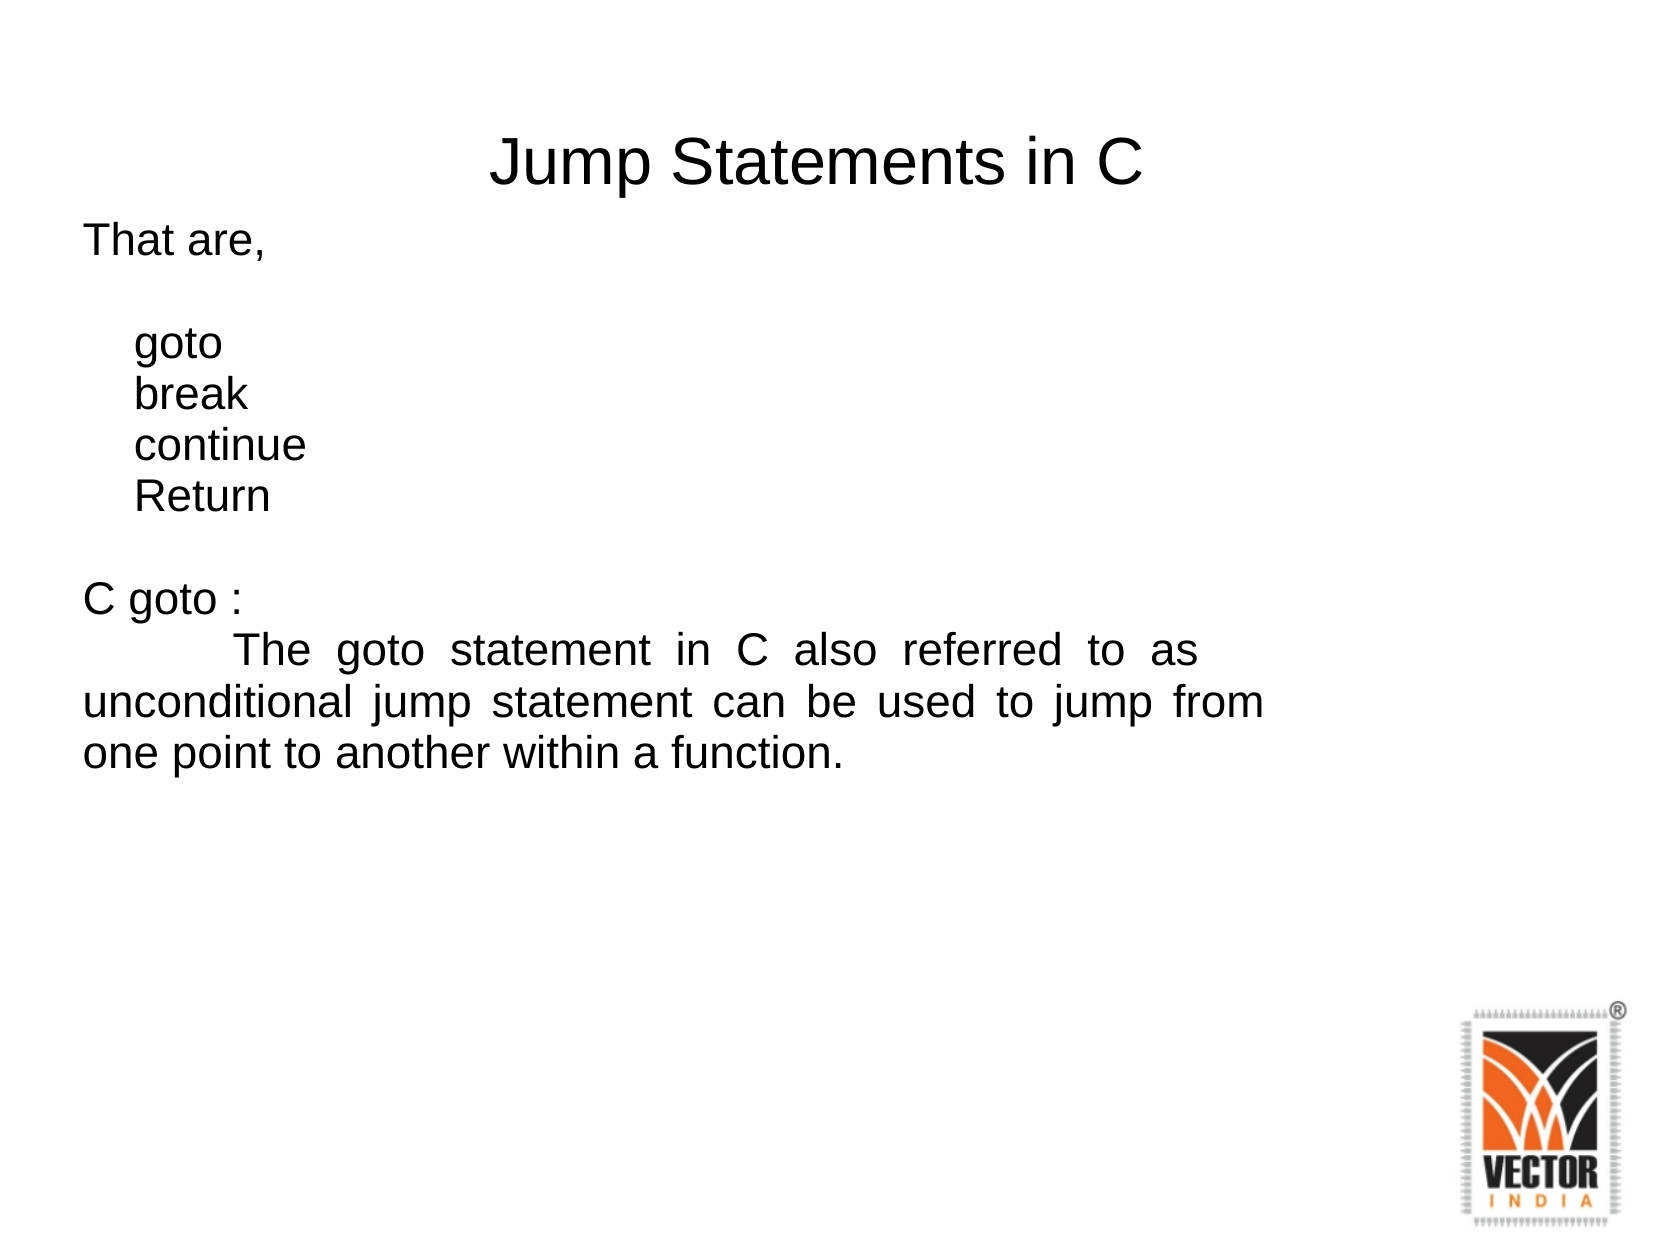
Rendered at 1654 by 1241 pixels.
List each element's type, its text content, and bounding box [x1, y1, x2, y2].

text_box [330, 285, 1458, 1096]
picture [1432, 996, 1654, 1237]
subtitle That are, goto break continue Return C goto : The goto statement in C also referred to as unconditional jump statement can be used to jump from one point to another within a function. [82, 0, 1571, 1241]
